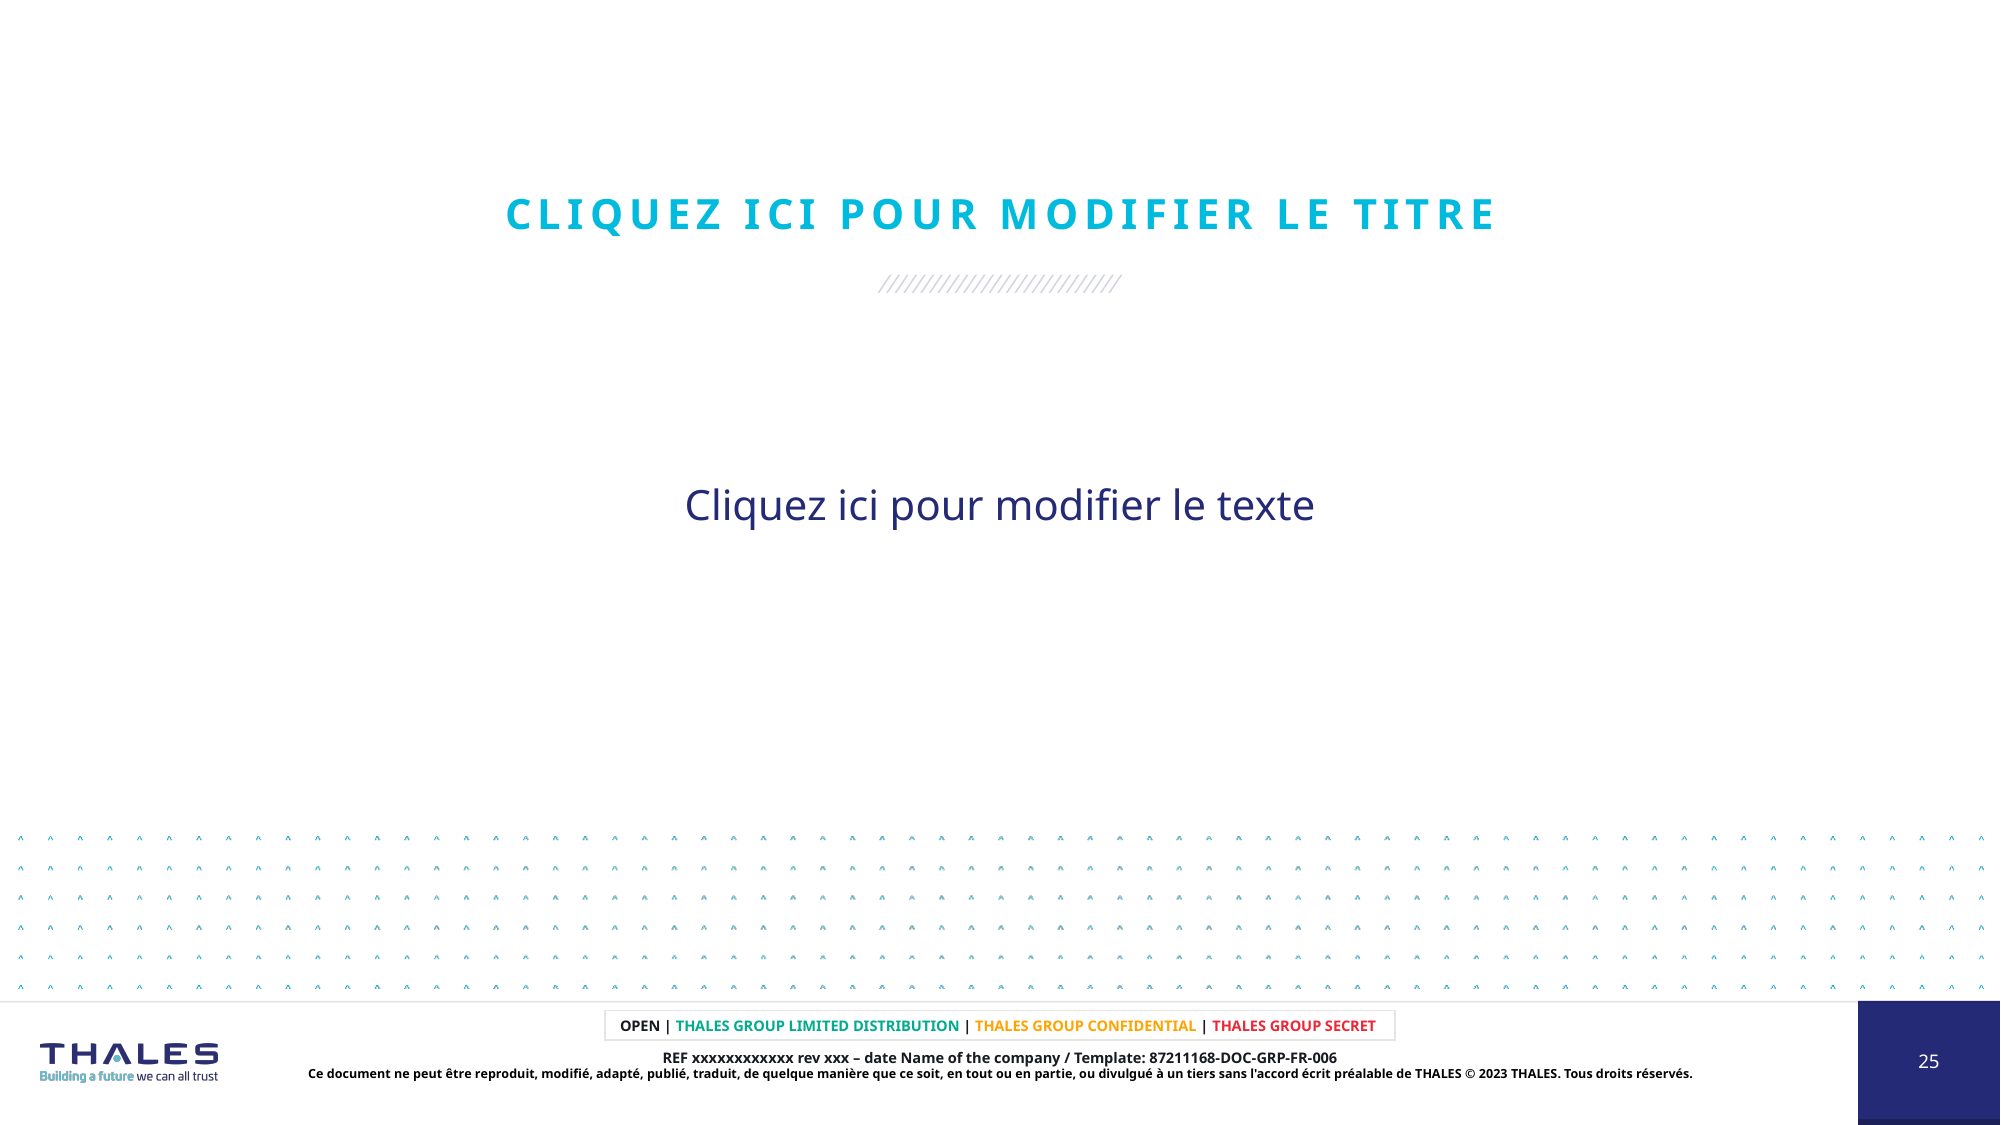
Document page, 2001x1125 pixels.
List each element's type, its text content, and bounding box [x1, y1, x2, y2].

list Cliquez ici pour modifier le texte [291, 329, 1709, 678]
picture [40, 1043, 218, 1083]
picture [0, 816, 2000, 989]
title Cliquez ICI pour modifier le titre [291, 187, 1709, 239]
